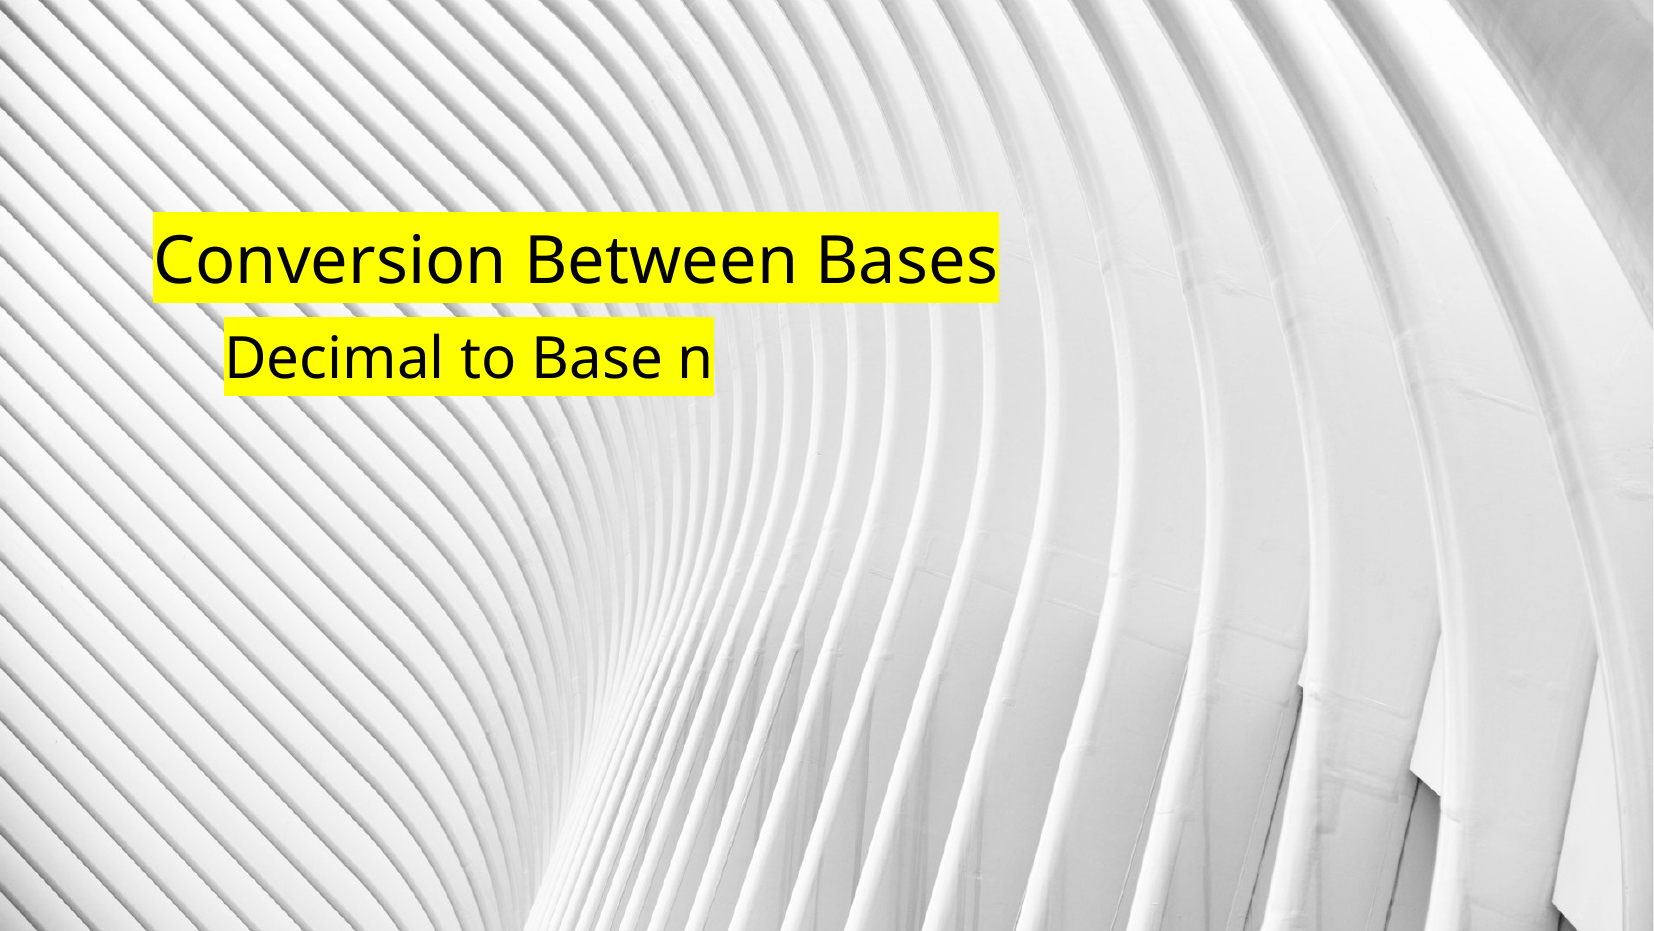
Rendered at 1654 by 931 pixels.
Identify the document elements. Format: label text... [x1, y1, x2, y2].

picture [0, 0, 1654, 931]
list Conversion Between Bases Decimal to Base n [82, 217, 1571, 839]
